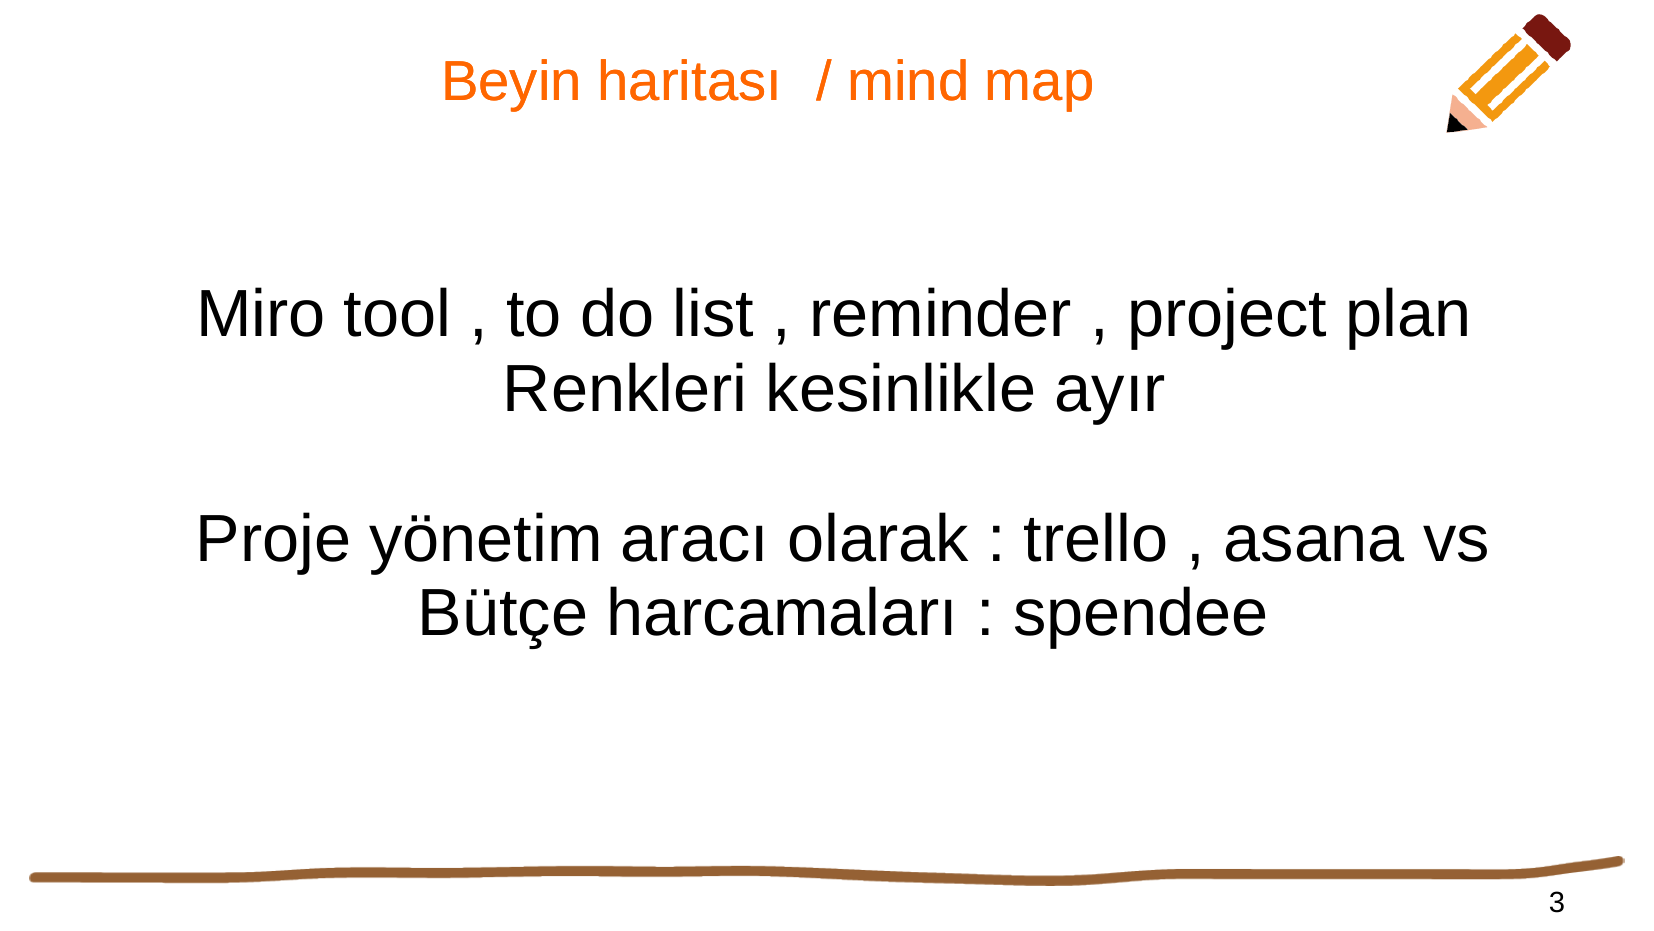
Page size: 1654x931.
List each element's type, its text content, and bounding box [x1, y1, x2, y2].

title Beyin haritası / mind map [88, 29, 1447, 133]
picture [29, 856, 1625, 886]
picture [1446, 14, 1571, 51]
subtitle Miro tool , to do list , reminder , project plan Renkleri kesinlikle ayır Proje yönetim aracı olarak : trello , asana vs Bütçe harcamaları : spendee [75, 51, 1613, 875]
